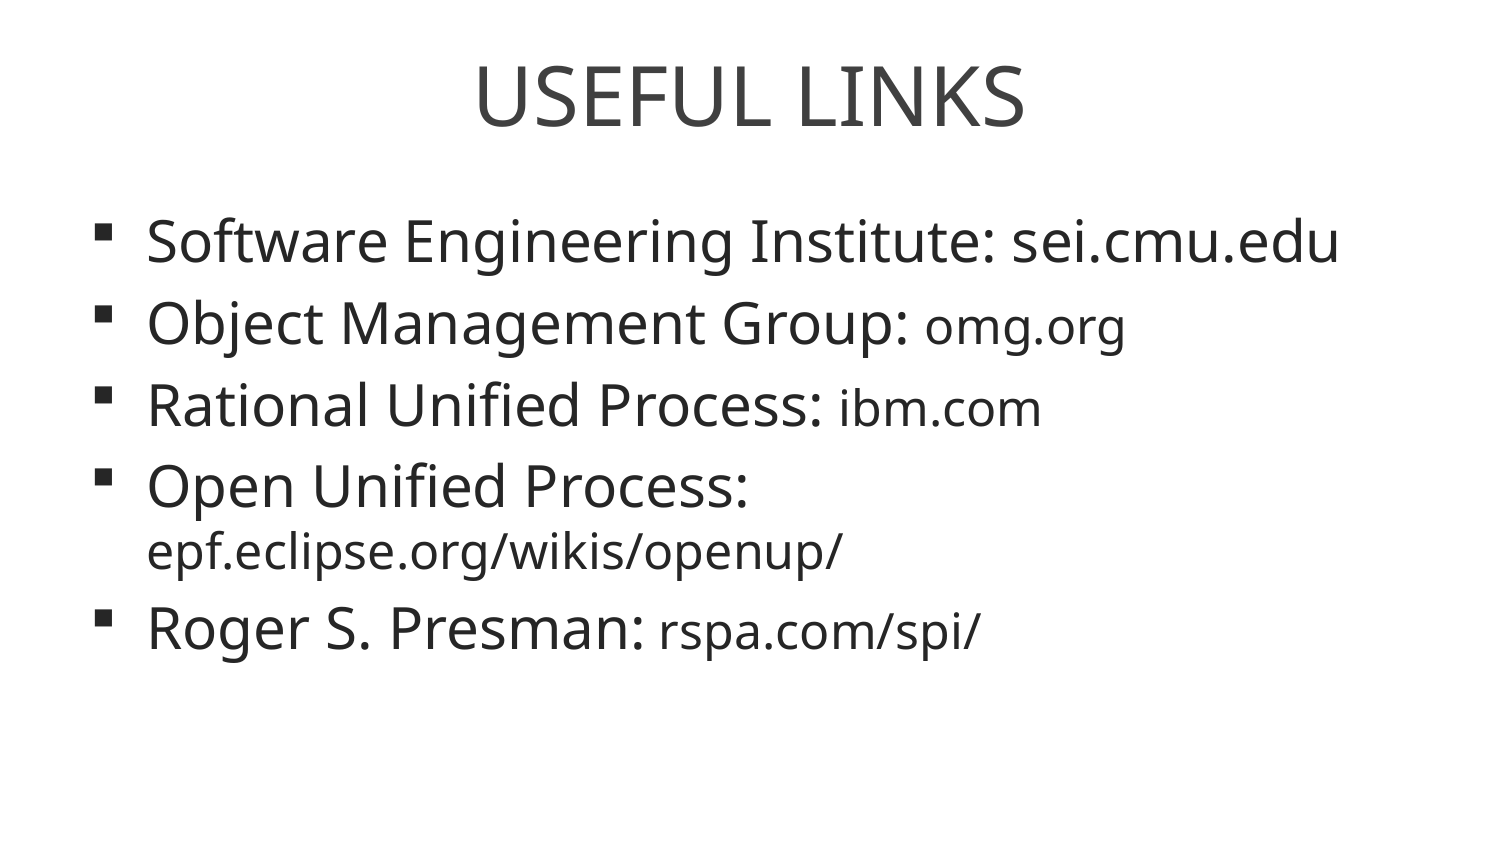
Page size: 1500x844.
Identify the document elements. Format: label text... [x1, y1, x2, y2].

list Software Engineering Institute: sei.cmu.edu Object Management Group: omg.org Rational Unified Process: ibm.com Open Unified Process: epf.eclipse.org/wikis/openup/ Roger S. Presman: rspa.com/spi/ [75, 196, 1459, 791]
title Useful links [75, 23, 1425, 164]
